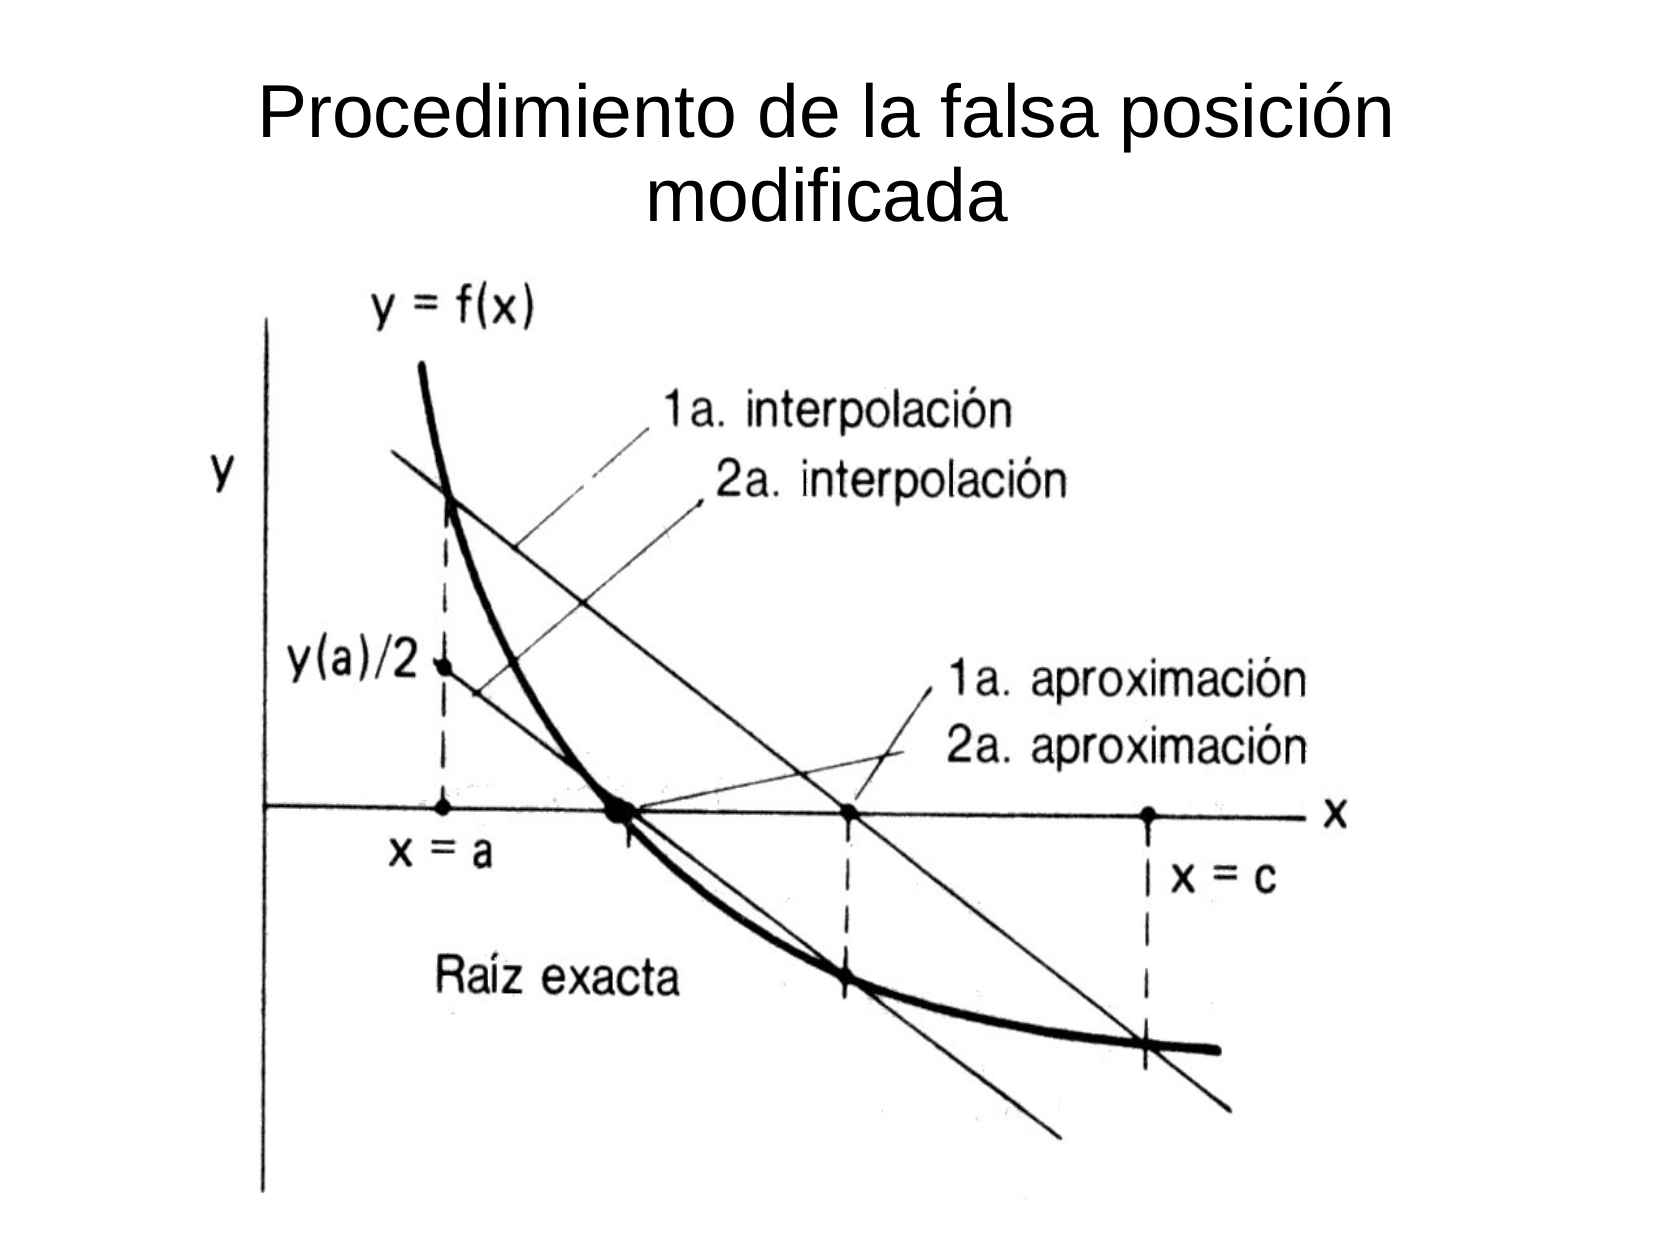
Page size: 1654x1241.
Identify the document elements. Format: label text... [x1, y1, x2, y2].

picture [206, 264, 1378, 1211]
title Procedimiento de la falsa posición modificada [82, 49, 1571, 257]
